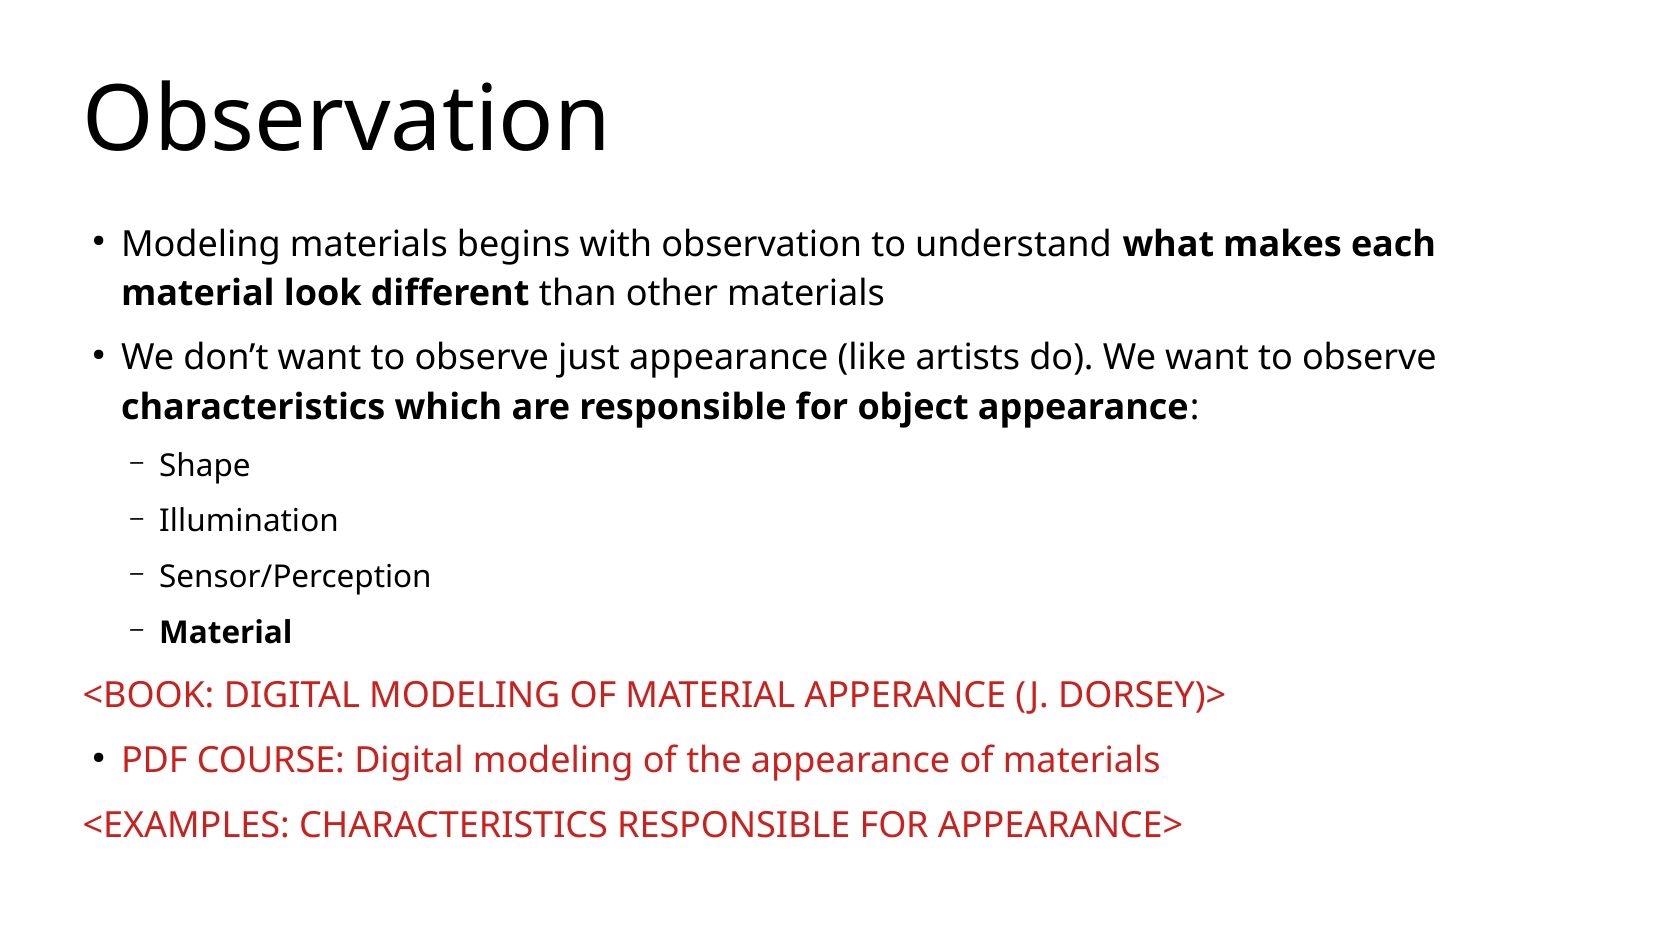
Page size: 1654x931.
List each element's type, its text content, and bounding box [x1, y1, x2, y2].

list Modeling materials begins with observation to understand what makes each material look different than other materials We don’t want to observe just appearance (like artists do). We want to observe characteristics which are responsible for object appearance: Shape Illumination Sensor/Perception Material <BOOK: DIGITAL MODELING OF MATERIAL APPERANCE (J. DORSEY)> PDF COURSE: Digital modeling of the appearance of materials <EXAMPLES: CHARACTERISTICS RESPONSIBLE FOR APPEARANCE> [82, 217, 1571, 856]
title Observation [82, 0, 1571, 217]
